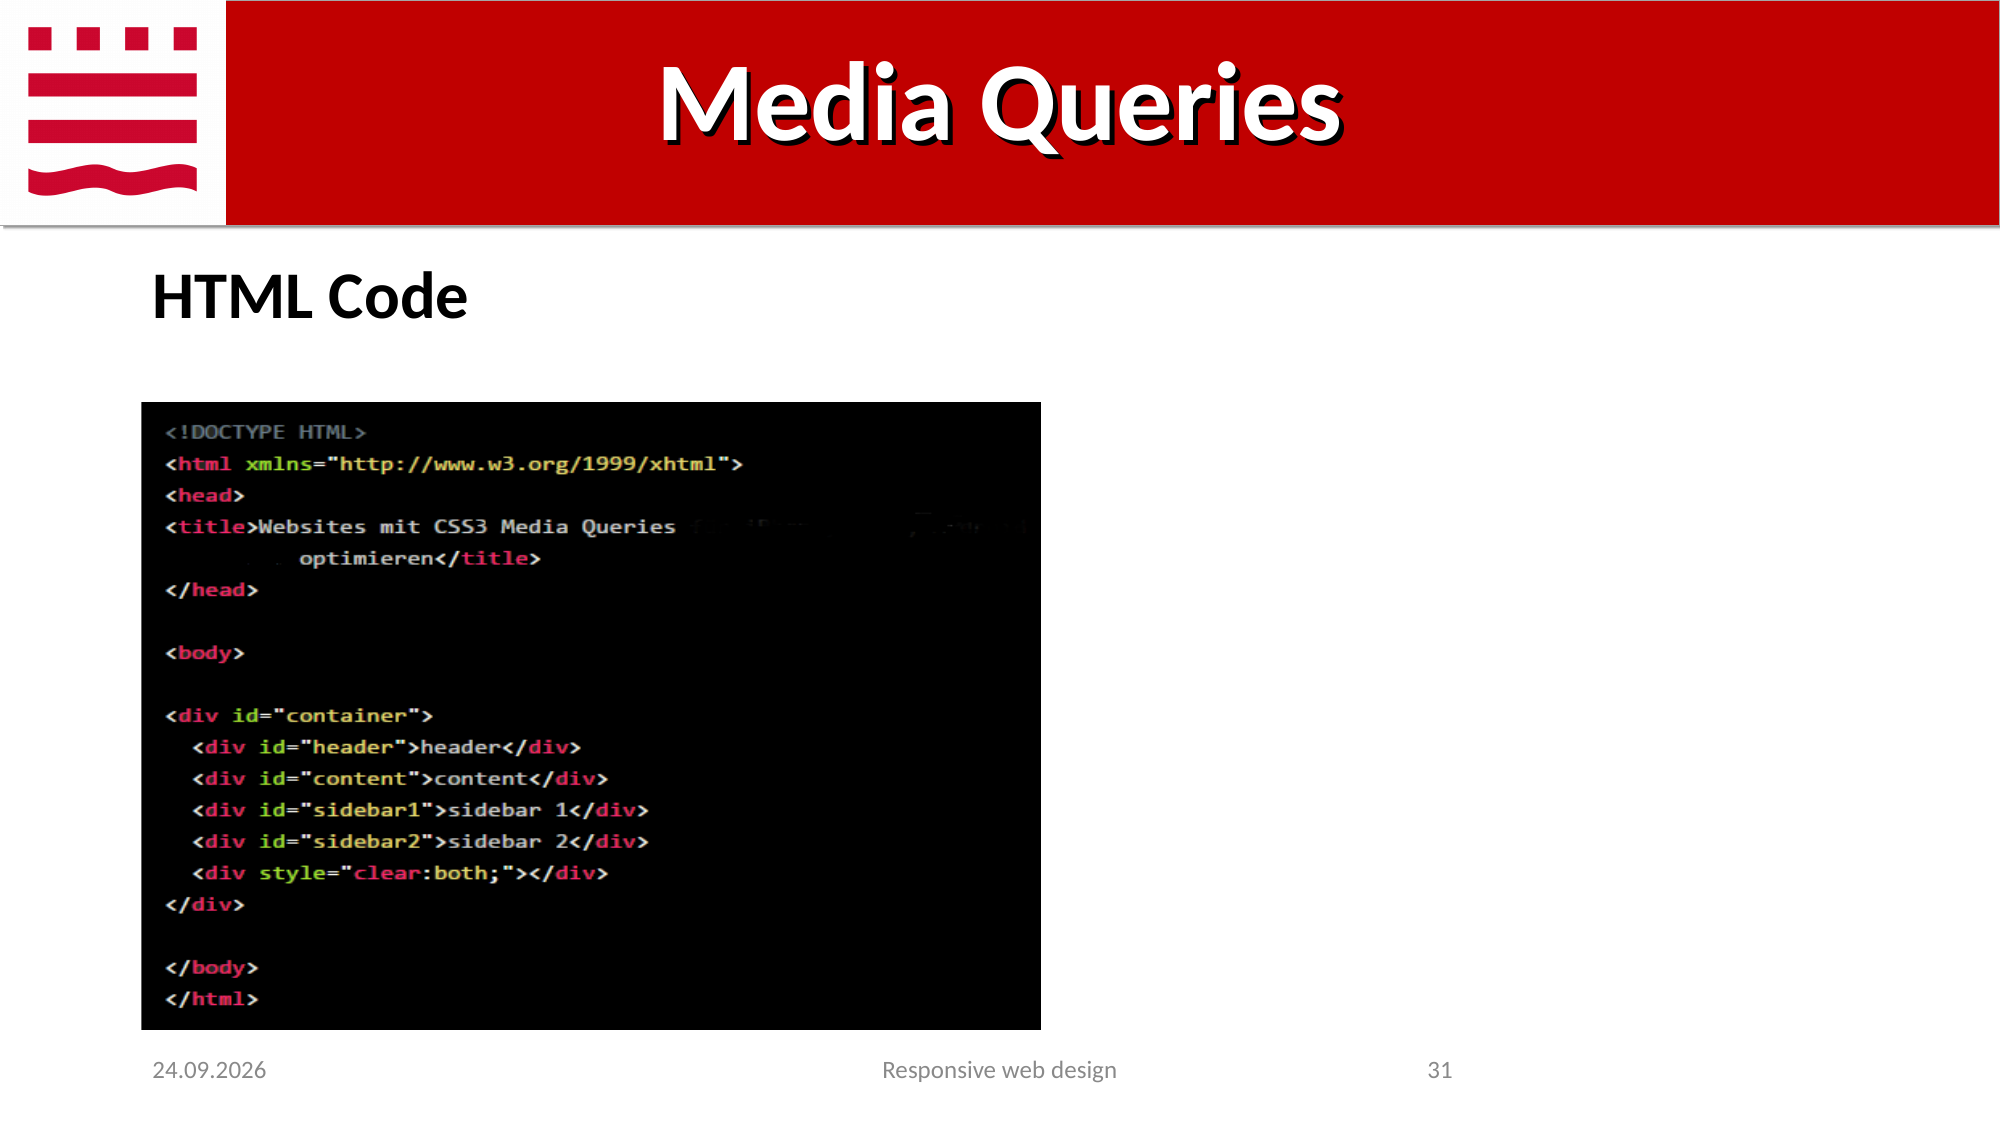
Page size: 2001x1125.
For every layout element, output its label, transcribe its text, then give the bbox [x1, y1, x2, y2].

text_box HTML Code [137, 260, 504, 357]
text_box [1412, 1042, 1863, 1103]
text_box Responsive web design [662, 1042, 1338, 1103]
title [137, 233, 1863, 384]
text_box 2017/4/30 [137, 1042, 588, 1103]
picture [0, 0, 226, 225]
text_box Media Queries [226, 0, 2000, 225]
picture [140, 402, 1041, 1030]
